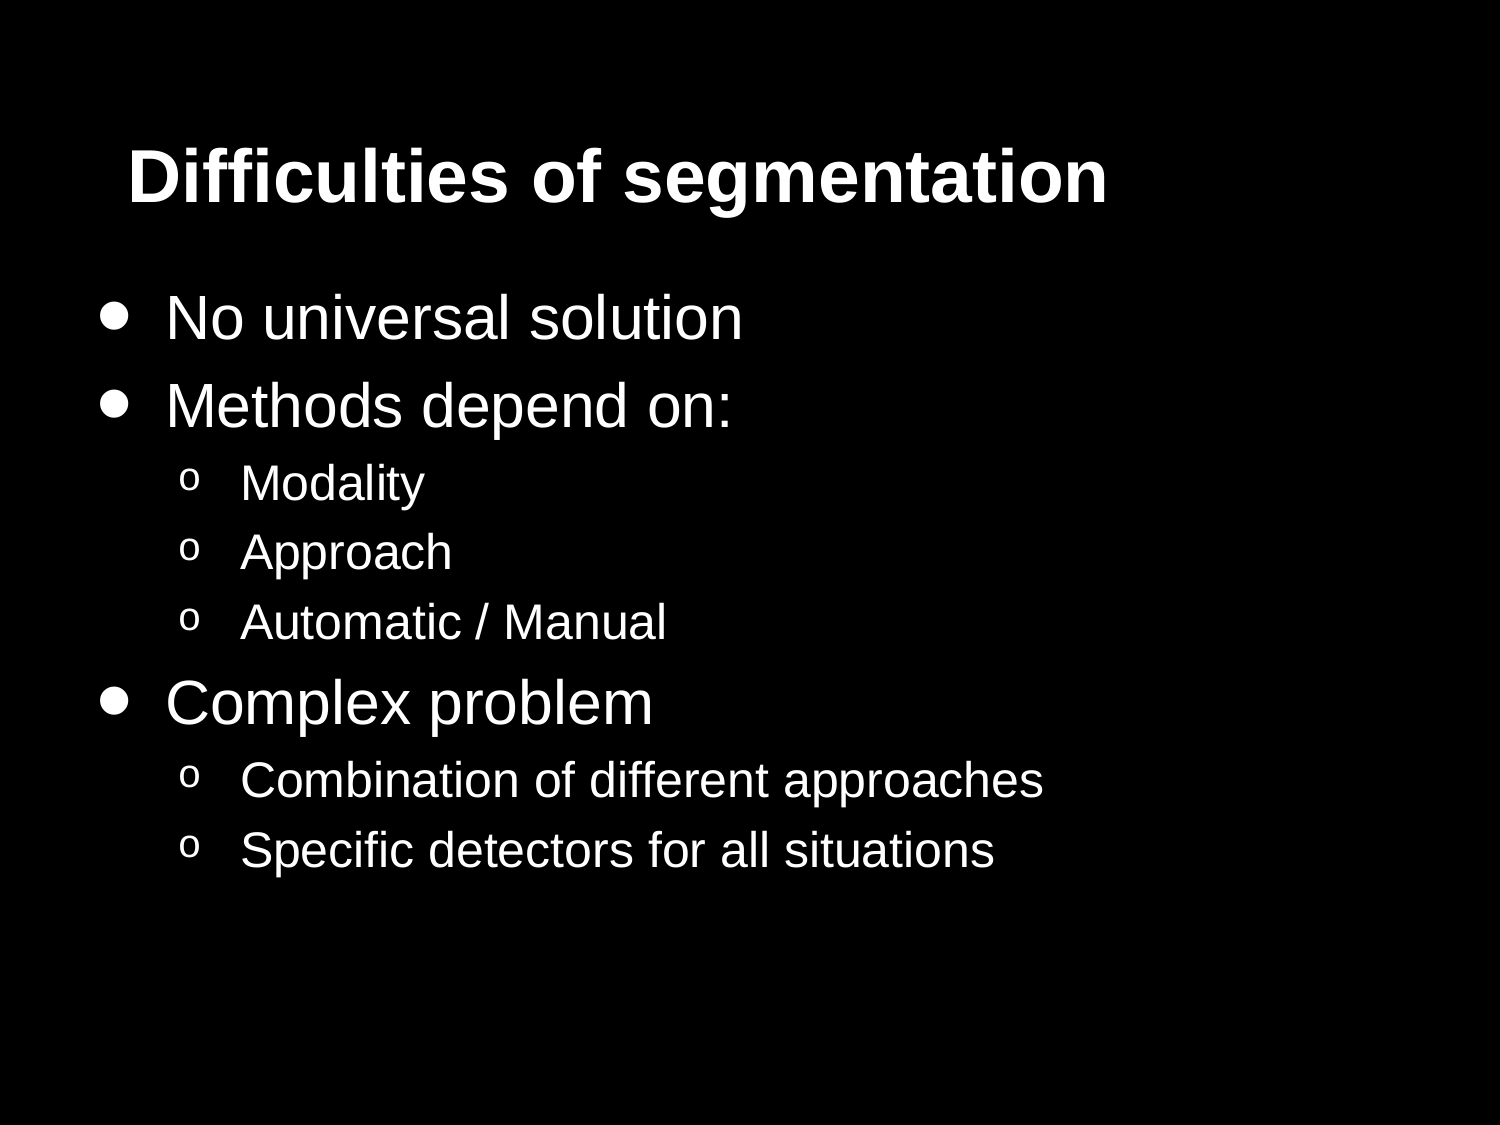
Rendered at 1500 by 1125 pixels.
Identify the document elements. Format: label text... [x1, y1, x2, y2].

title Difficulties of segmentation [75, 14, 1425, 233]
list No universal solution Methods depend on: Modality Approach Automatic / Manual Complex problem Combination of different approaches Specific detectors for all situations [75, 262, 1425, 946]
